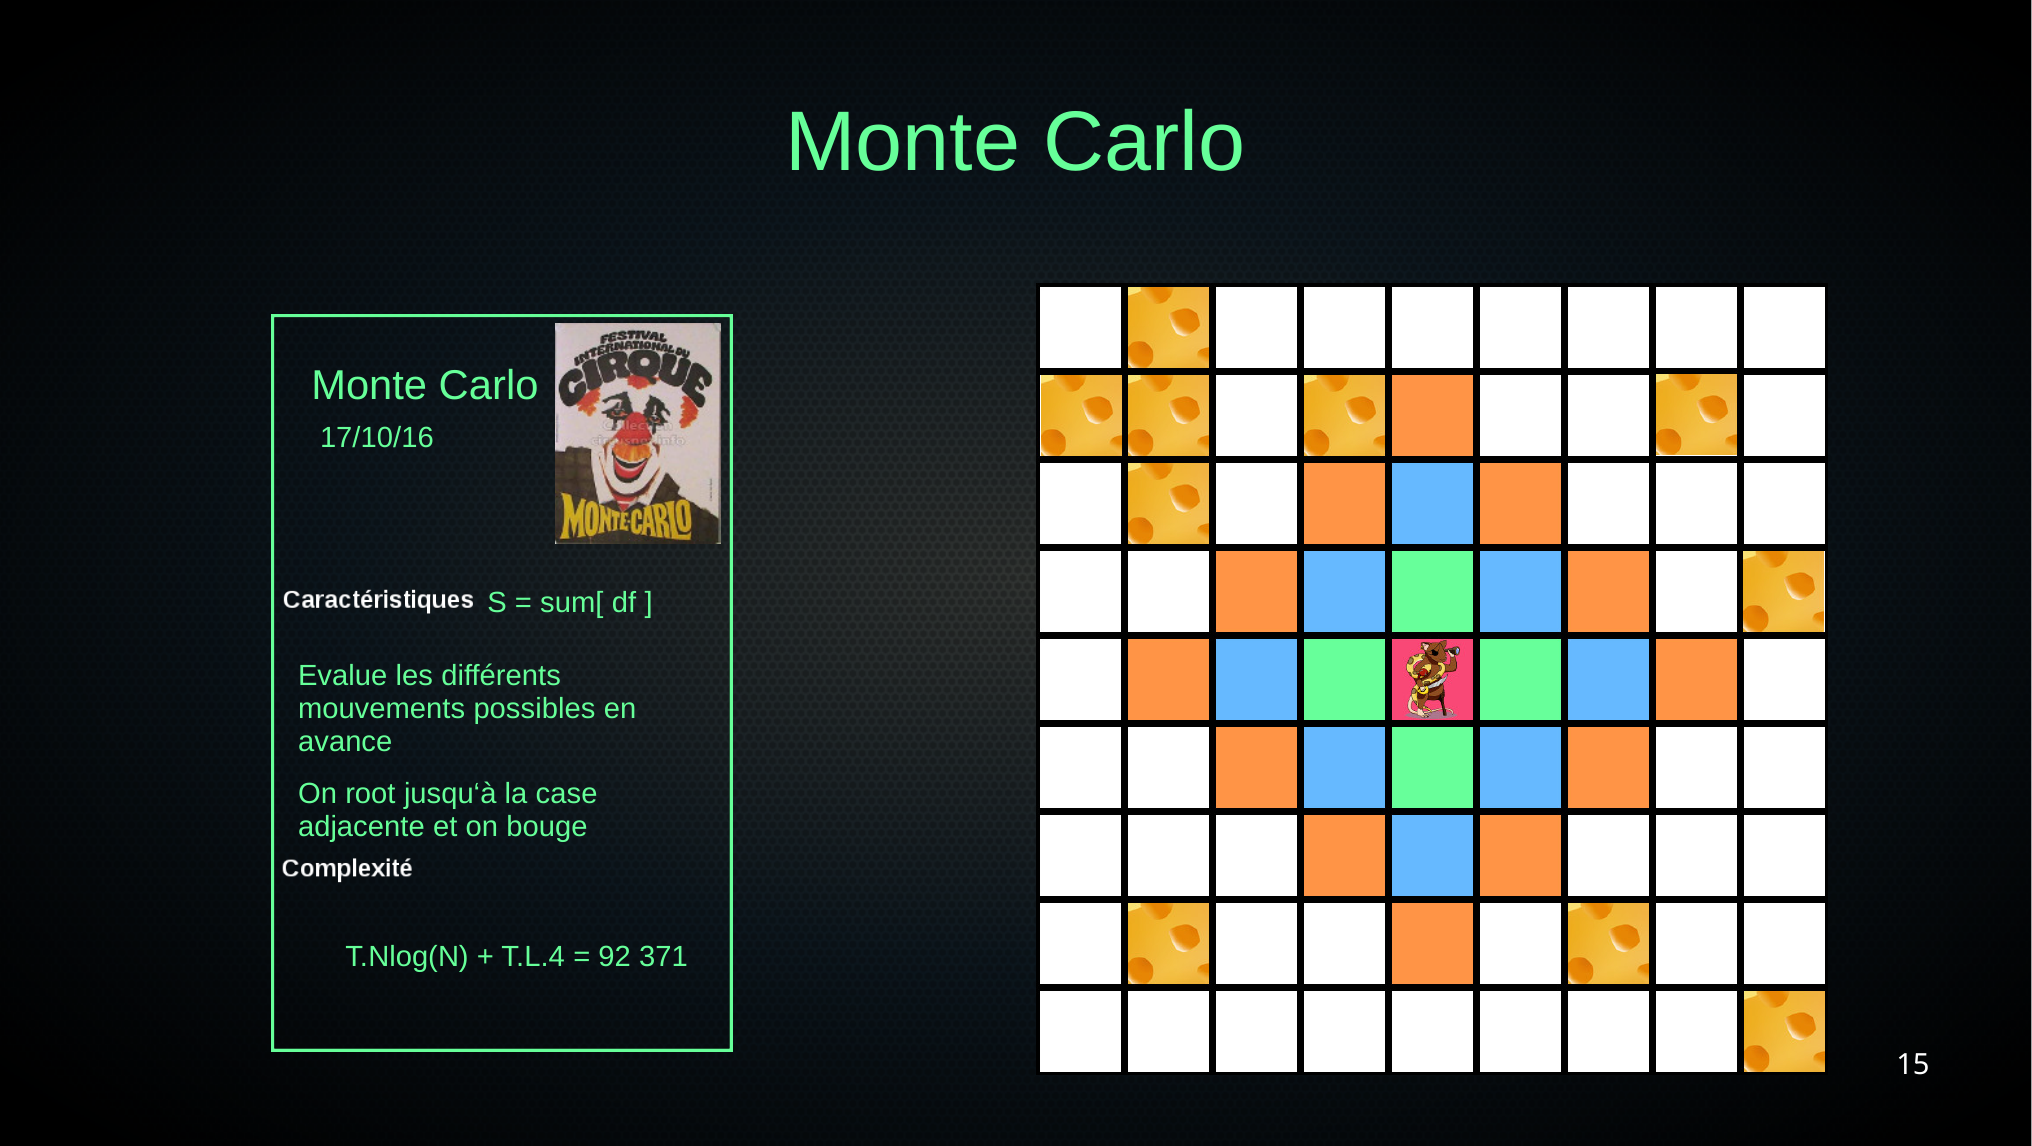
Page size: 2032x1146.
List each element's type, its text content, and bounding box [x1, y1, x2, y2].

text_box 17/10/16 [305, 413, 449, 461]
text_box T.Nlog(N) + T.L.4 = 92 371 [330, 933, 721, 981]
title Monte Carlo [101, 45, 1930, 237]
text_box S = sum[ df ] [472, 578, 735, 627]
text_box Monte Carlo [296, 354, 554, 416]
text_box Evalue les différents mouvements possibles en avance [283, 651, 721, 766]
text_box On root jusqu‘à la case adjacente et on bouge [283, 769, 709, 875]
picture [0, 0, 2032, 1146]
